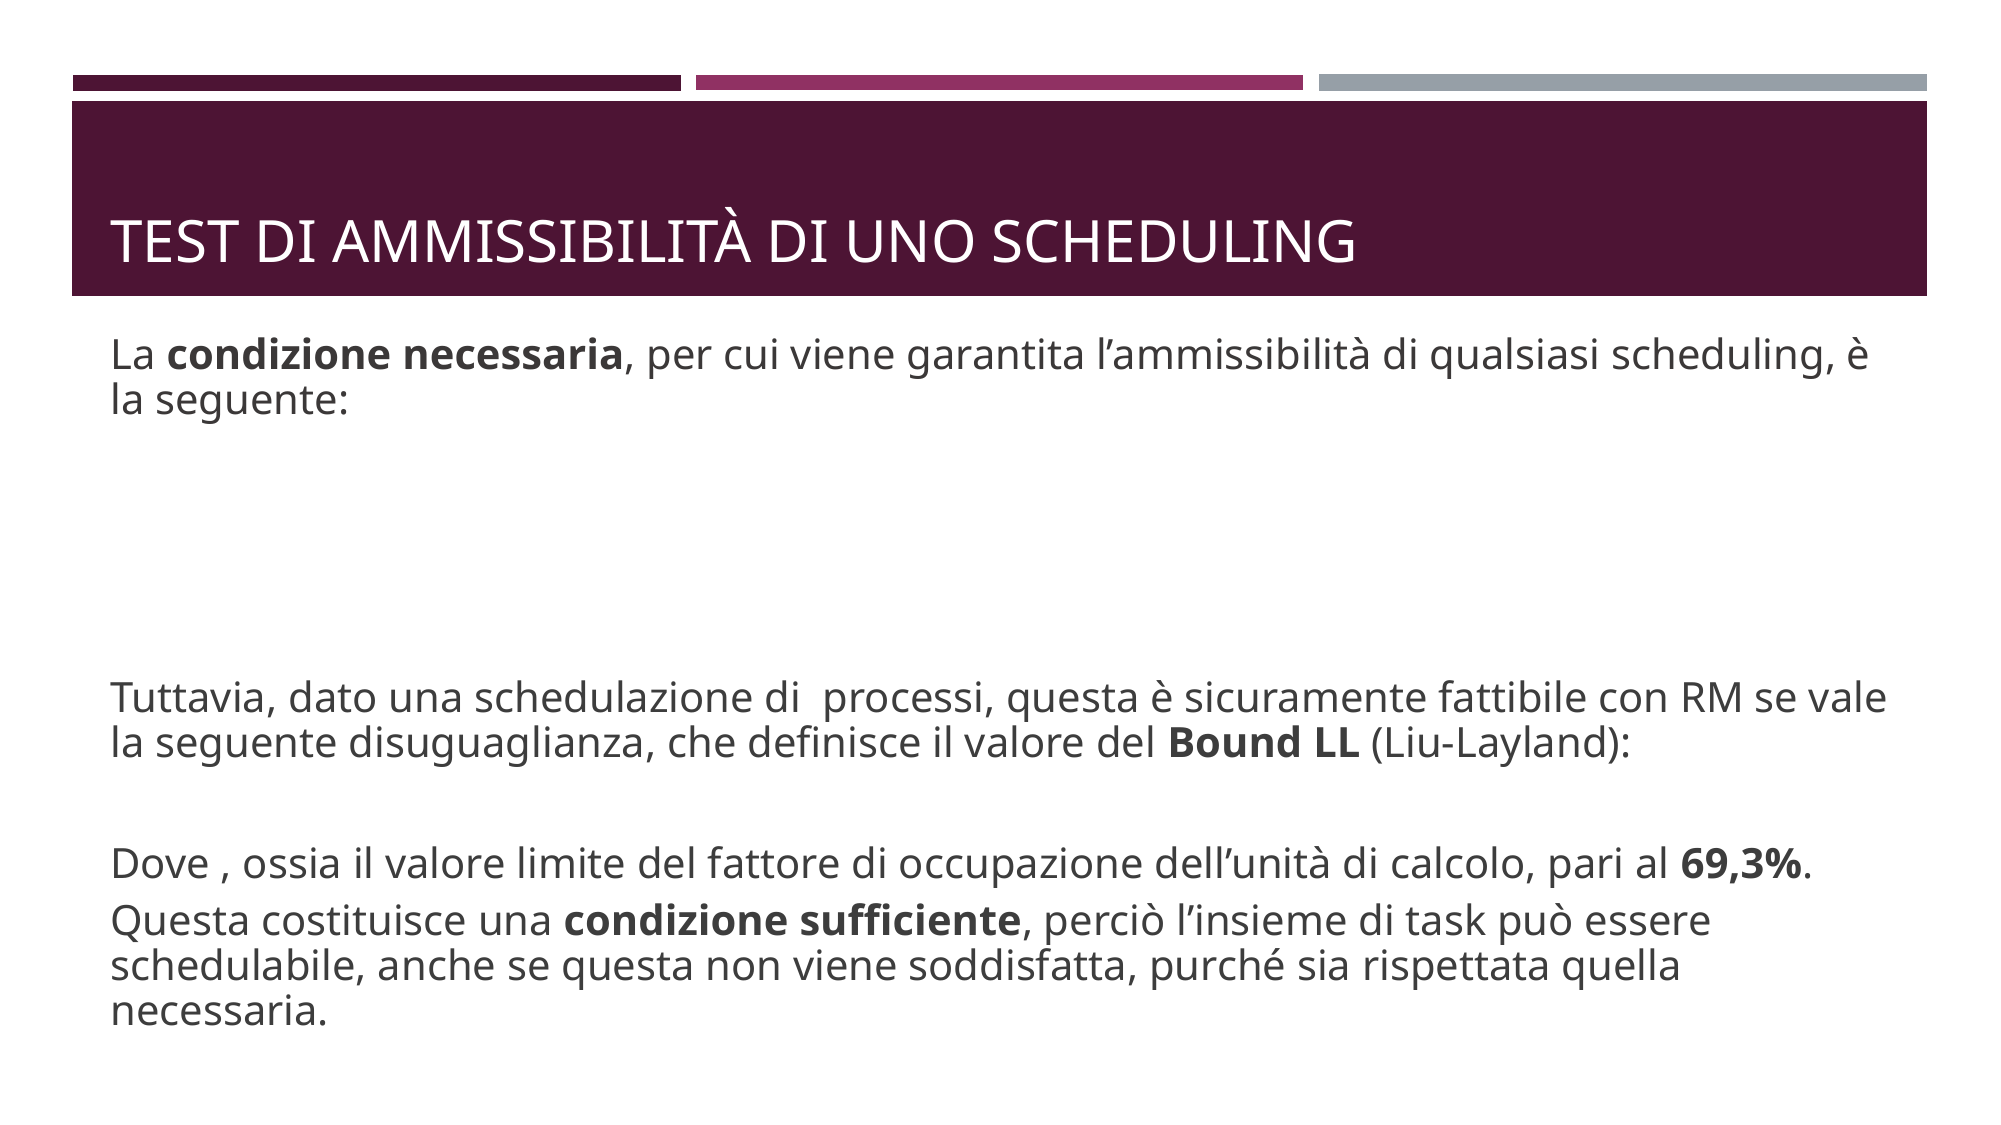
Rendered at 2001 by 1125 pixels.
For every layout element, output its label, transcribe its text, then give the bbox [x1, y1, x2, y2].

text_box La condizione necessaria, per cui viene garantita l’ammissibilità di qualsiasi scheduling, è la seguente: [95, 326, 1905, 571]
title Test di ammissibilità di uno scheduling [95, 115, 1905, 282]
list Tuttavia, dato una schedulazione di processi, questa è sicuramente fattibile con RM se vale la seguente disuguaglianza, che definisce il valore del Bound LL (Liu-Layland): Dove , ossia il valore limite del fattore di occupazione dell’unità di calcolo, pari al 69,3%. Questa costituisce una condizione sufficiente, perciò l’insieme di task può essere schedulabile, anche se questa non viene soddisfatta, purché sia rispettata quella necessaria. [95, 614, 1905, 1098]
